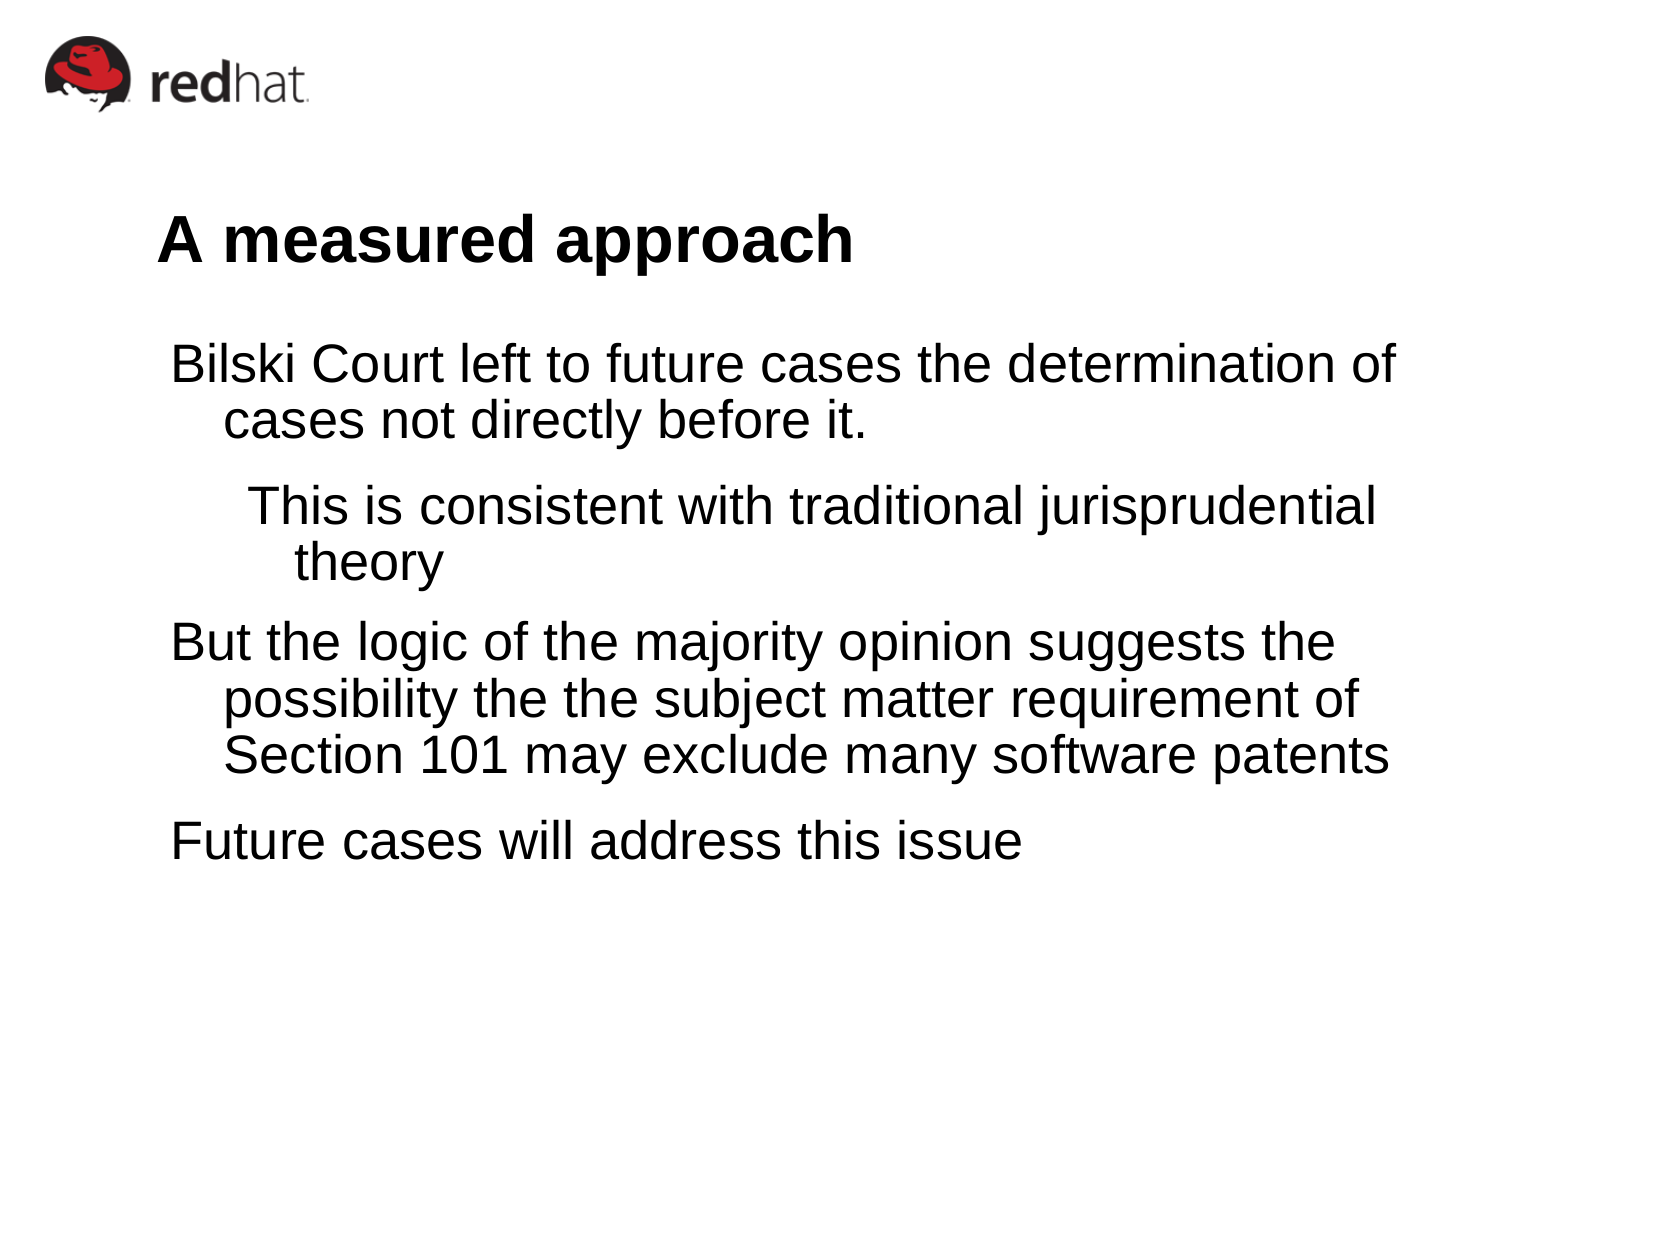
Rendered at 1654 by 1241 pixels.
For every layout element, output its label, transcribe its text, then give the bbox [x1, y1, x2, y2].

picture [45, 36, 309, 122]
list Bilski Court left to future cases the determination of cases not directly before it. This is consistent with traditional jurisprudential theory But the logic of the majority opinion suggests the possibility the the subject matter requirement of Section 101 may exclude many software patents Future cases will address this issue [152, 337, 1498, 1116]
title A measured approach [156, 204, 1502, 280]
